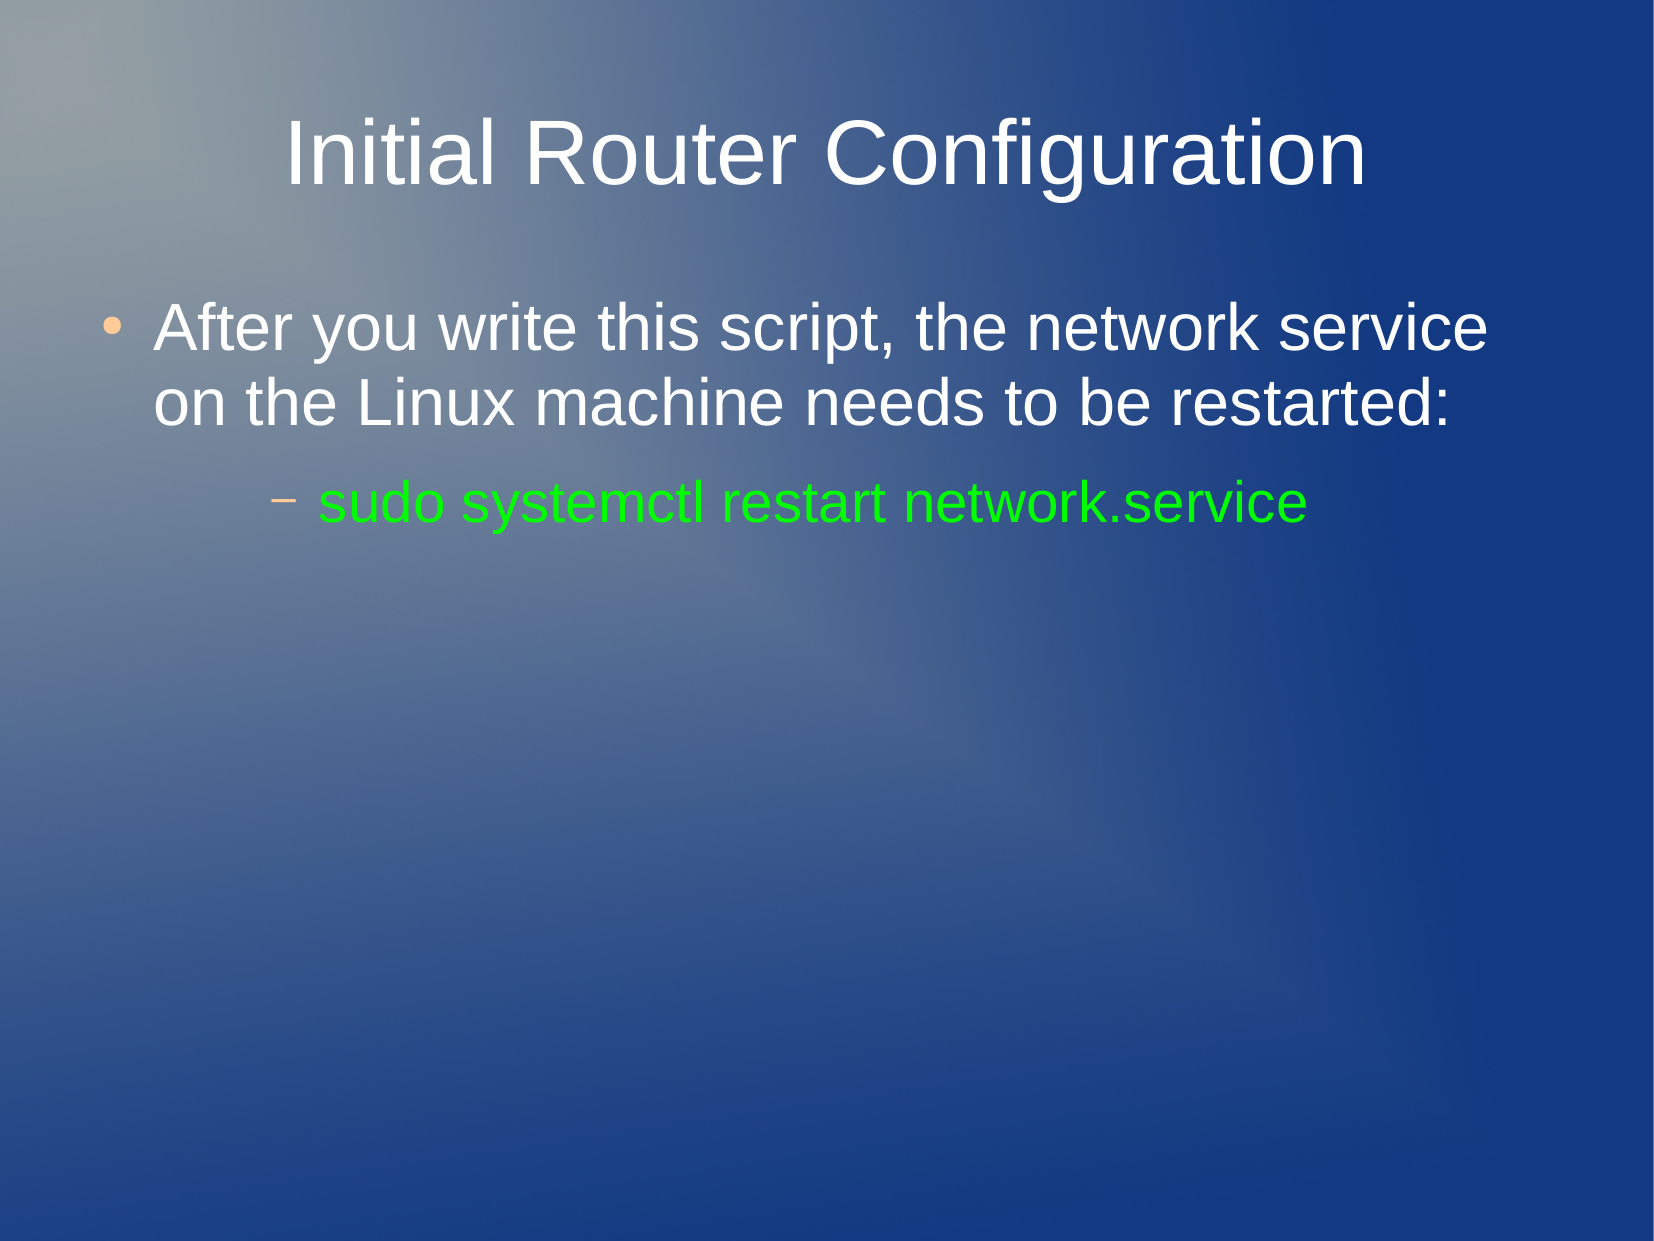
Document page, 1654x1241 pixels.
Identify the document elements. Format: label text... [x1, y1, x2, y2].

title Initial Router Configuration [82, 49, 1571, 257]
list After you write this script, the network service on the Linux machine needs to be restarted: sudo systemctl restart network.service [82, 290, 1571, 1109]
picture [0, 0, 1654, 1241]
